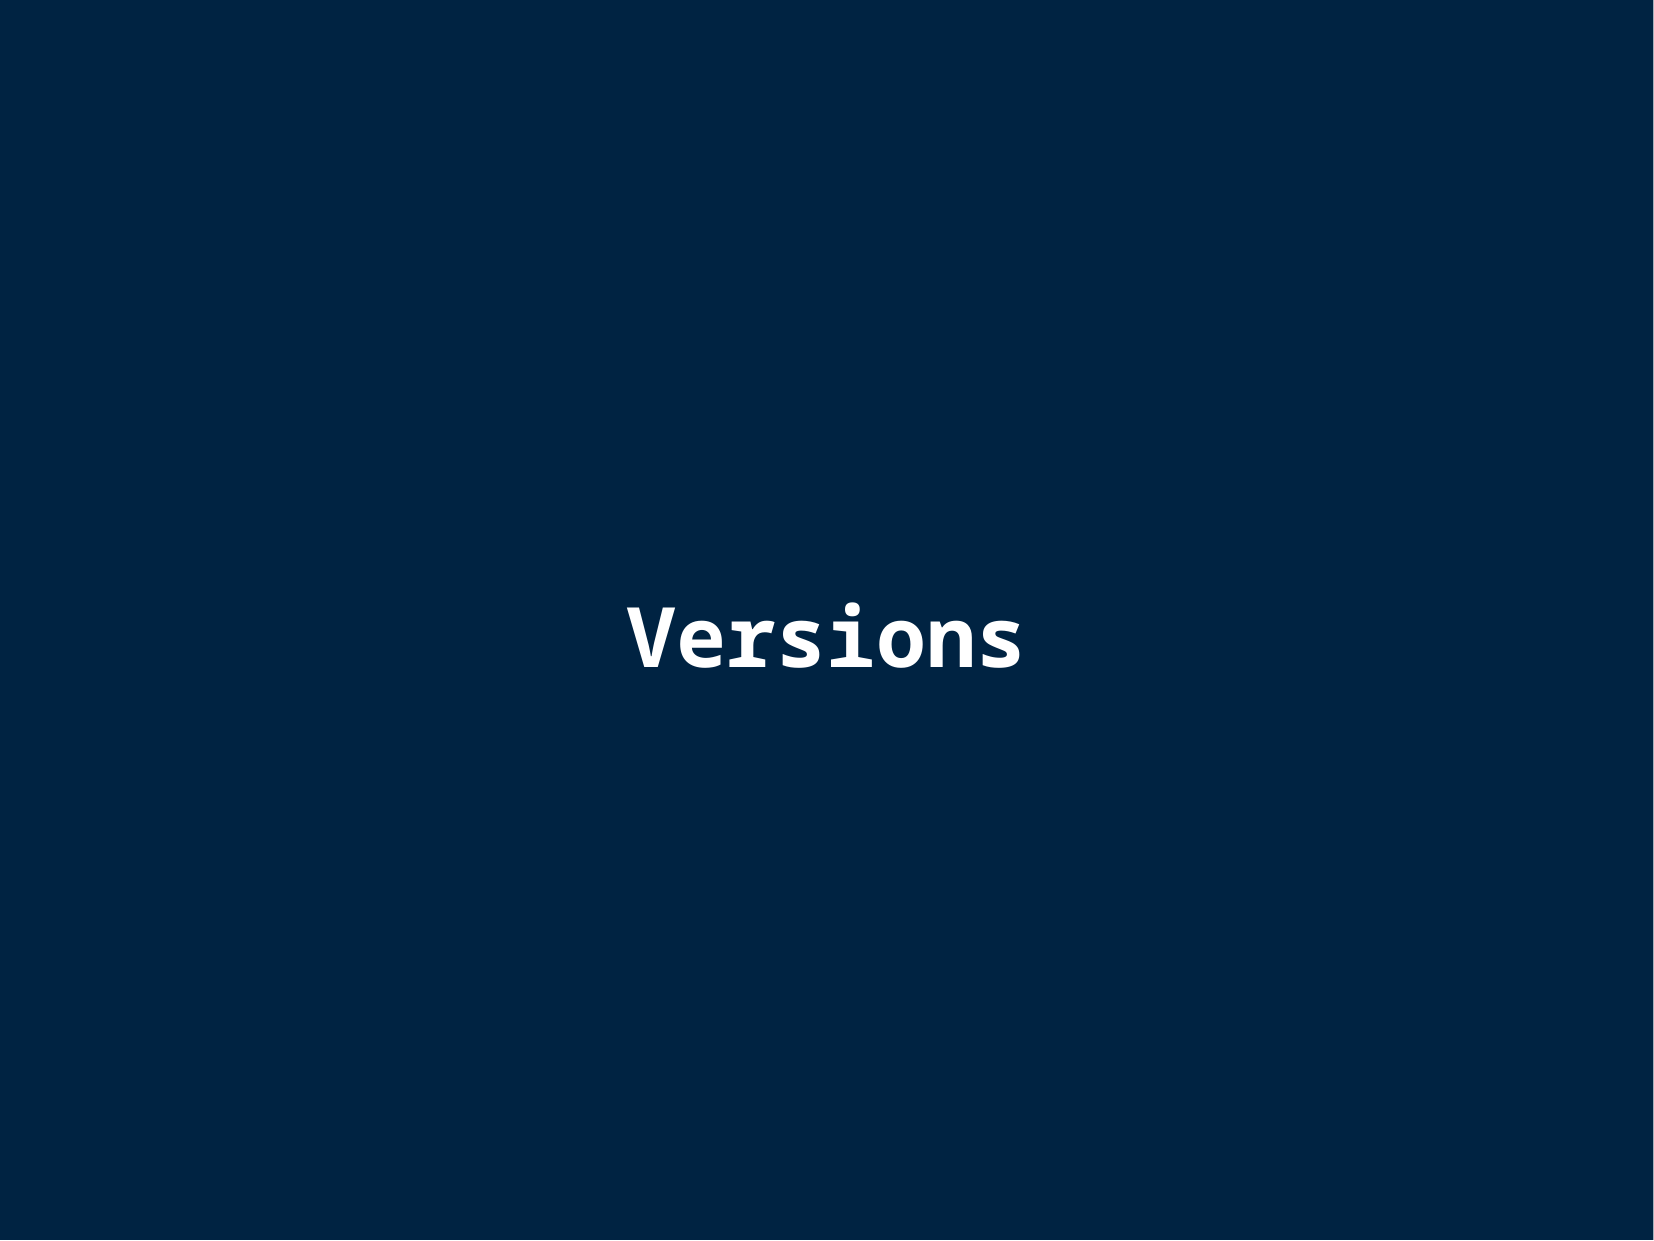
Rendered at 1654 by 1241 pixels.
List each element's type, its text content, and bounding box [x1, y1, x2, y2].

text_box Versions [362, 571, 1291, 670]
